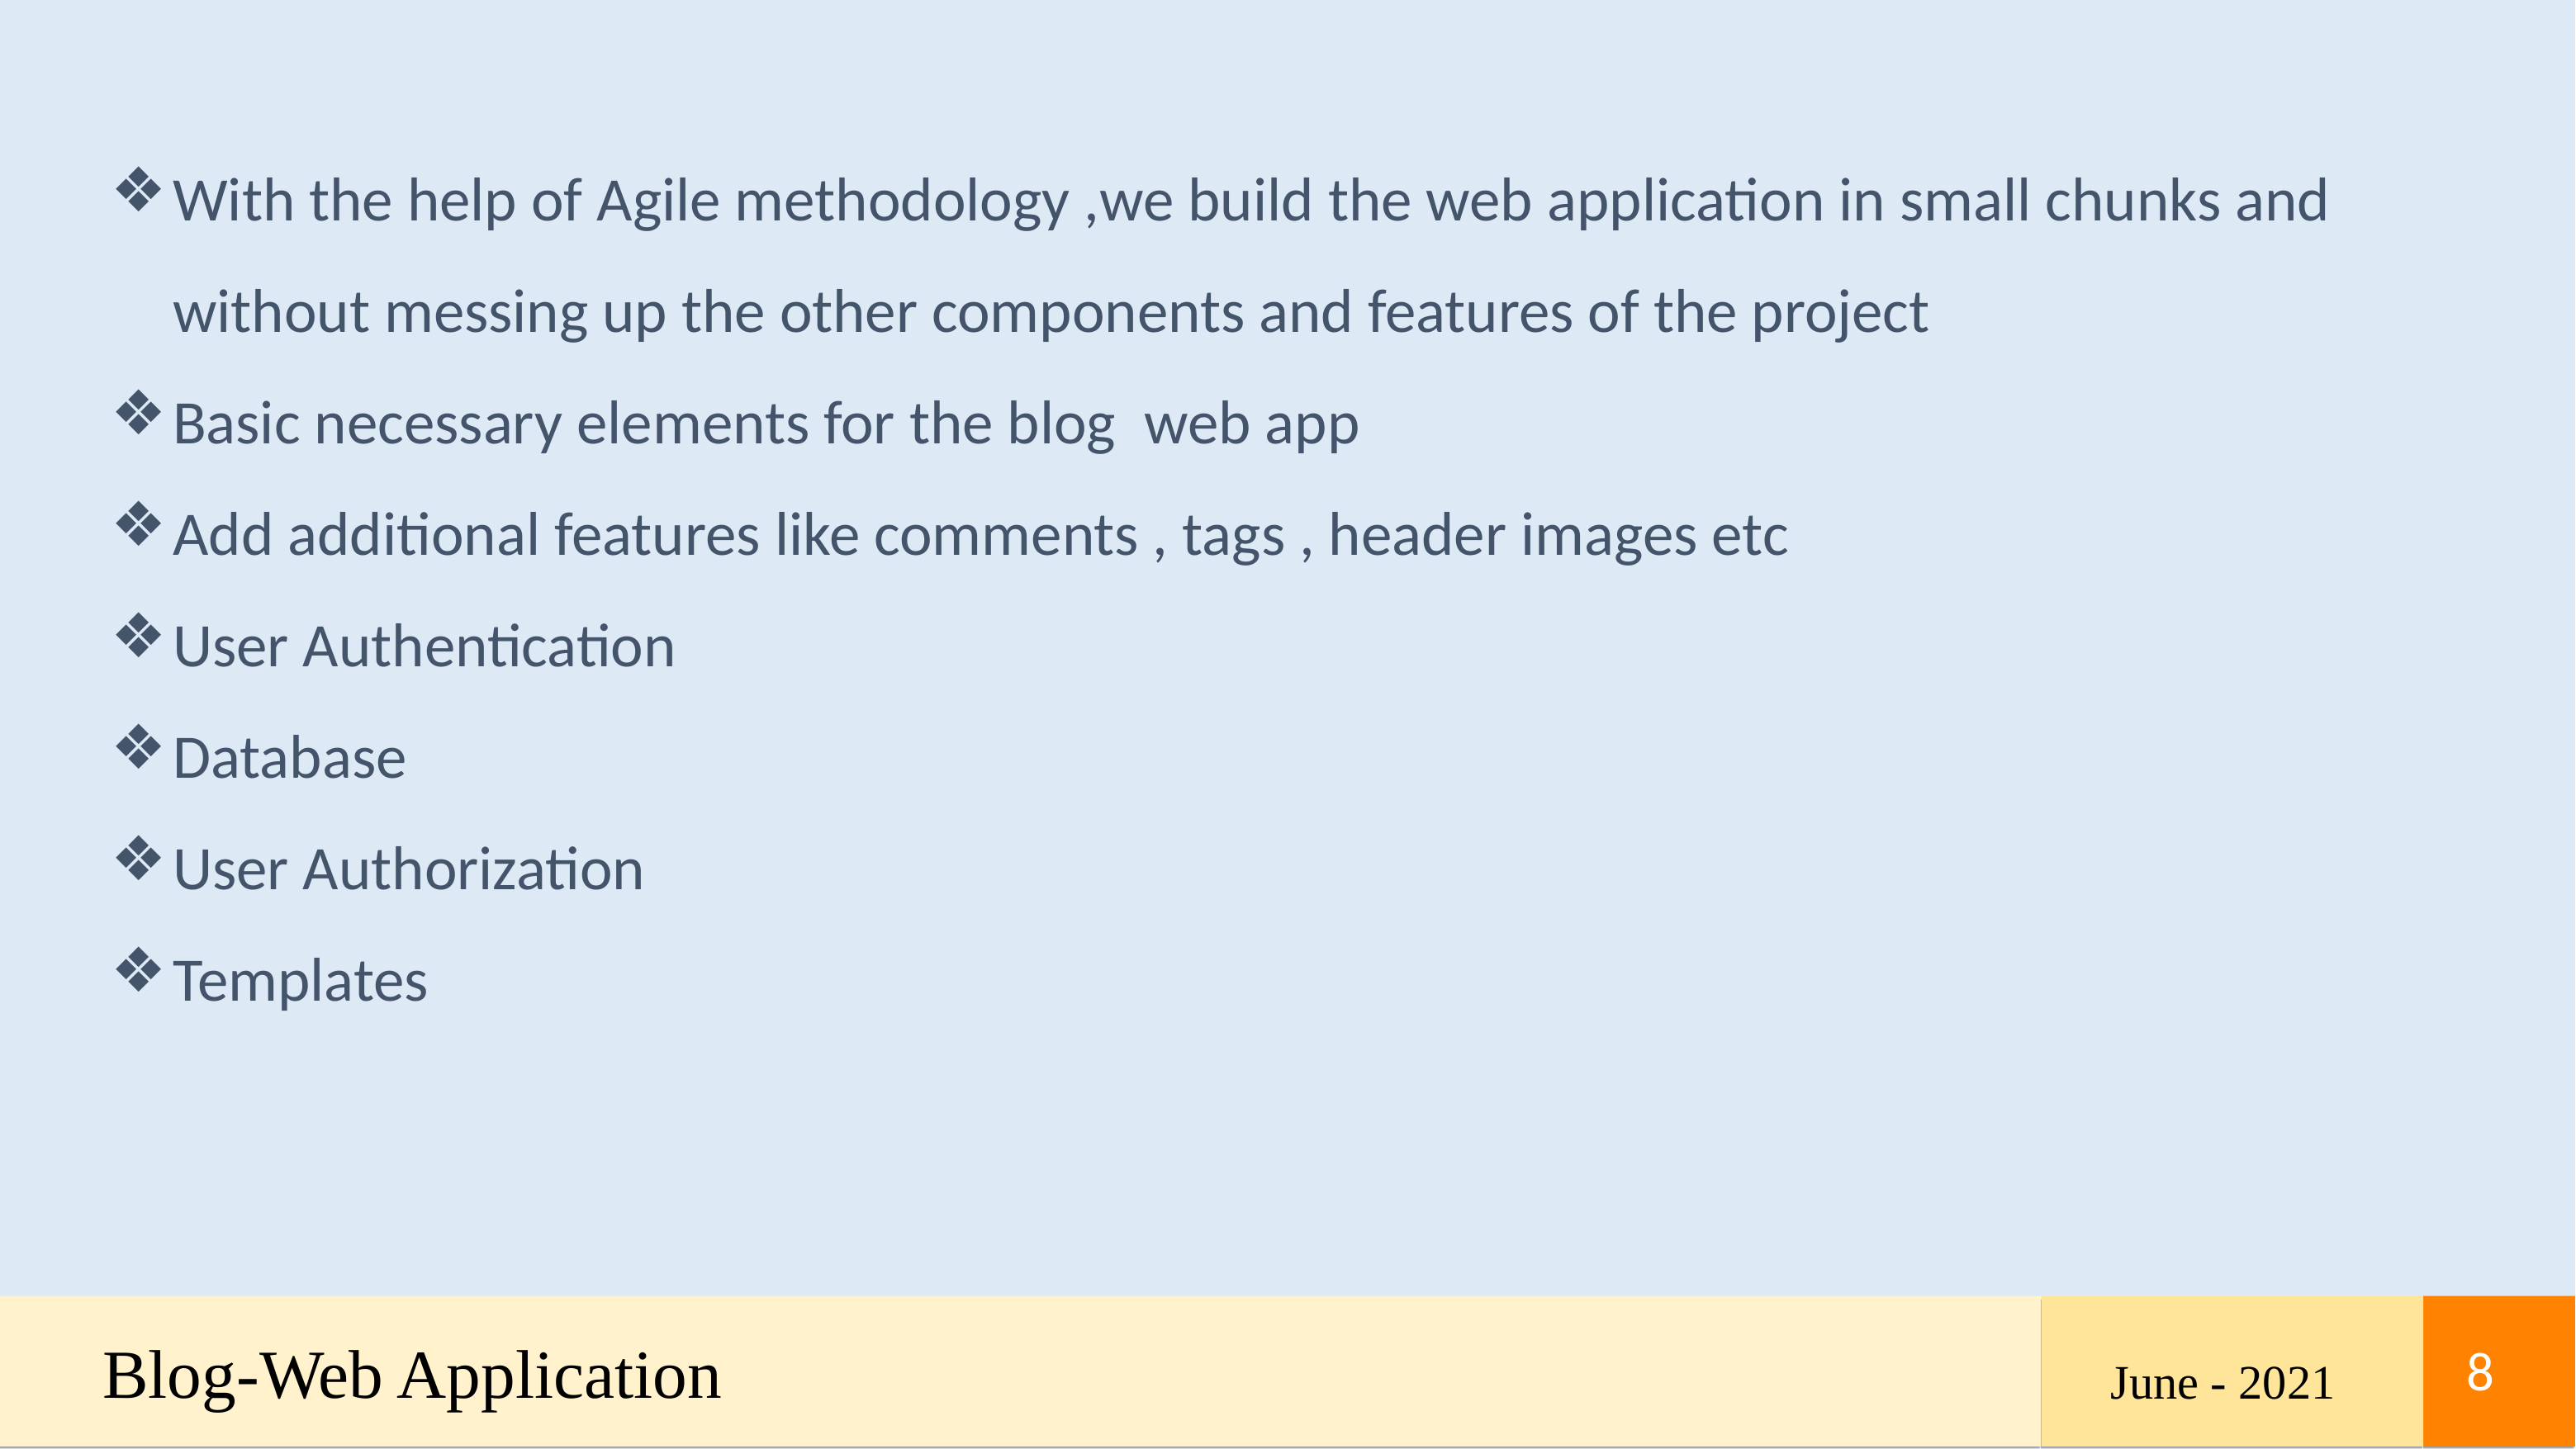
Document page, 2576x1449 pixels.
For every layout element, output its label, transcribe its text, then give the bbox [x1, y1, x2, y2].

text_box June - 2021 [2098, 1344, 2403, 1415]
text_box Blog-Web Application [90, 1323, 1619, 1418]
text_box [0, 1295, 2575, 1447]
text_box <number> [2454, 1342, 2533, 1395]
text_box With the help of Agile methodology ,we build the web application in small chunks and without messing up the other components and features of the project Basic necessary elements for the blog web app Add additional features like comments , tags , header images etc User Authentication Database User Authorization Templates [98, 109, 2455, 1026]
